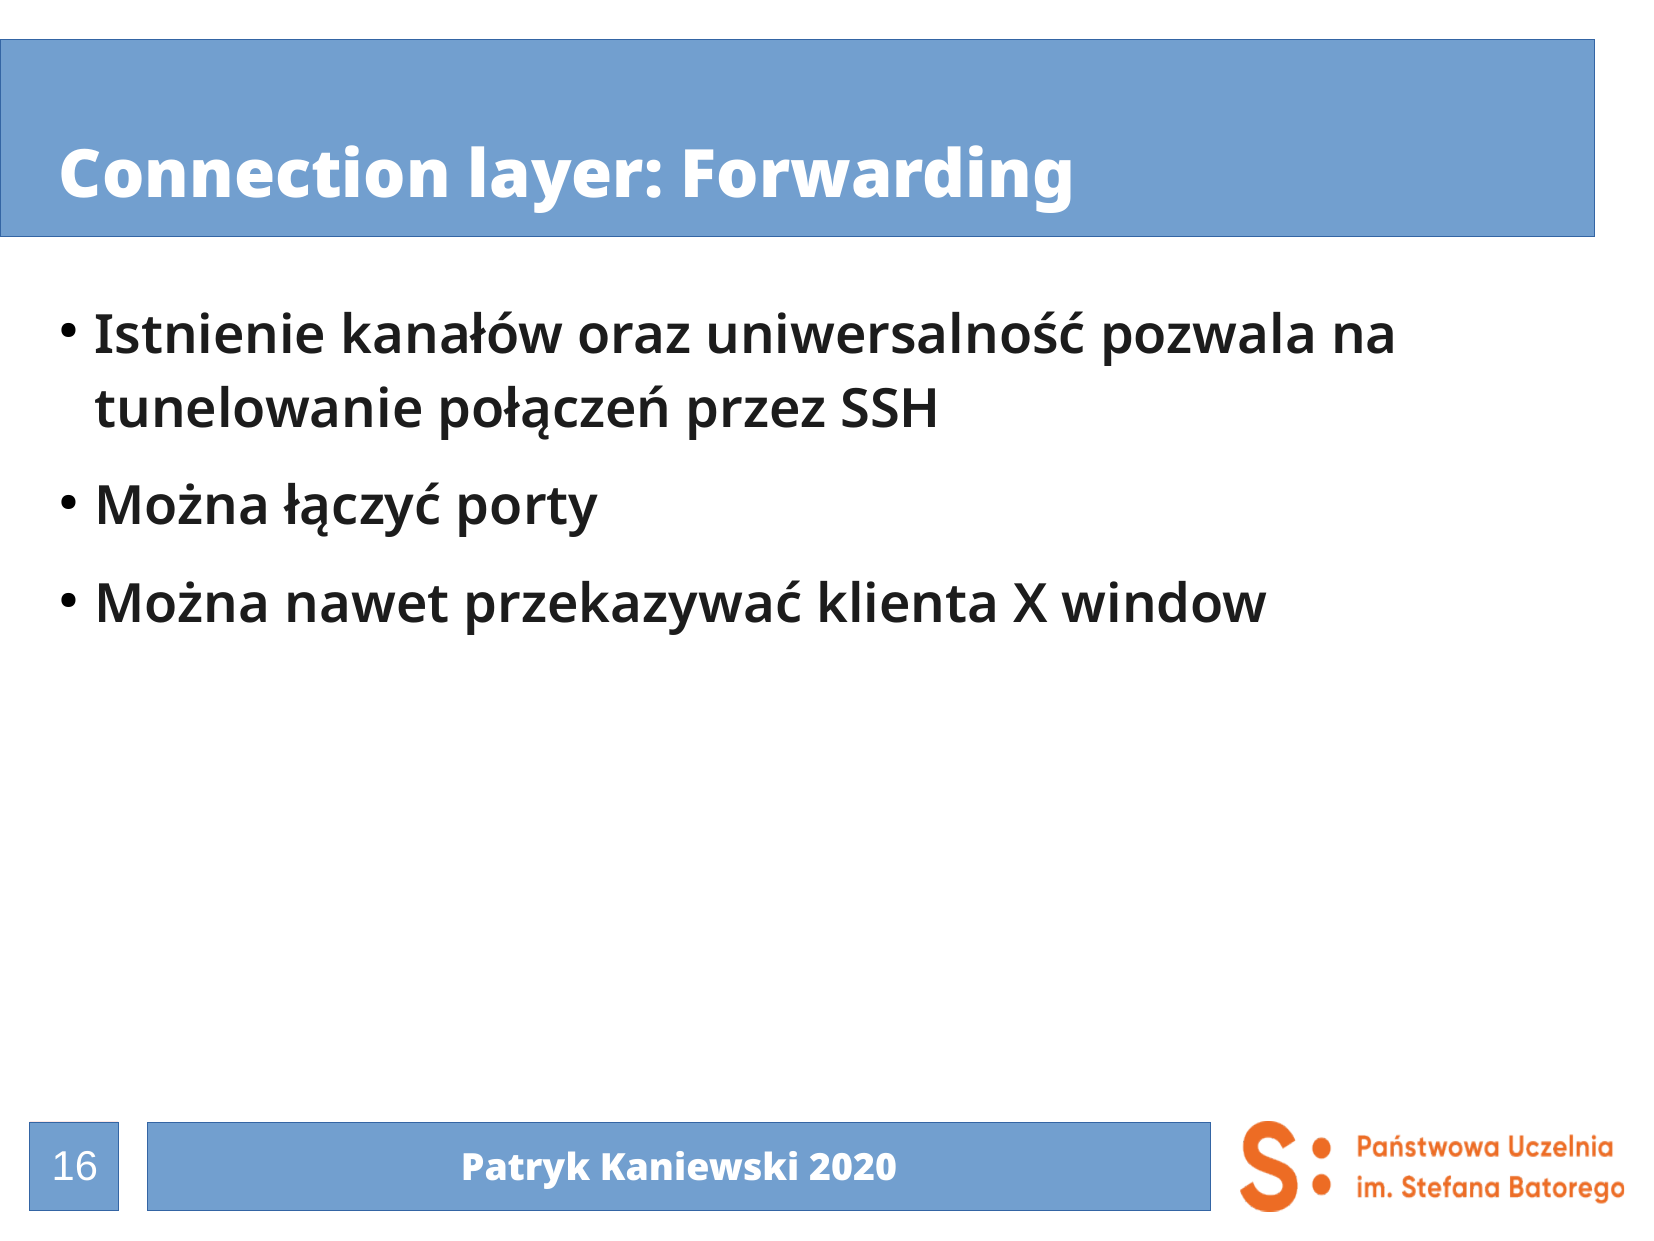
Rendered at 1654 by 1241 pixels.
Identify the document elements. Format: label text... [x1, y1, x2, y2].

picture [1240, 1121, 1625, 1212]
title Connection layer: Forwarding [59, 59, 1595, 217]
list Istnienie kanałów oraz uniwersalność pozwala na tunelowanie połączeń przez SSH Można łączyć porty Można nawet przekazywać klienta X window [59, 295, 1565, 1015]
